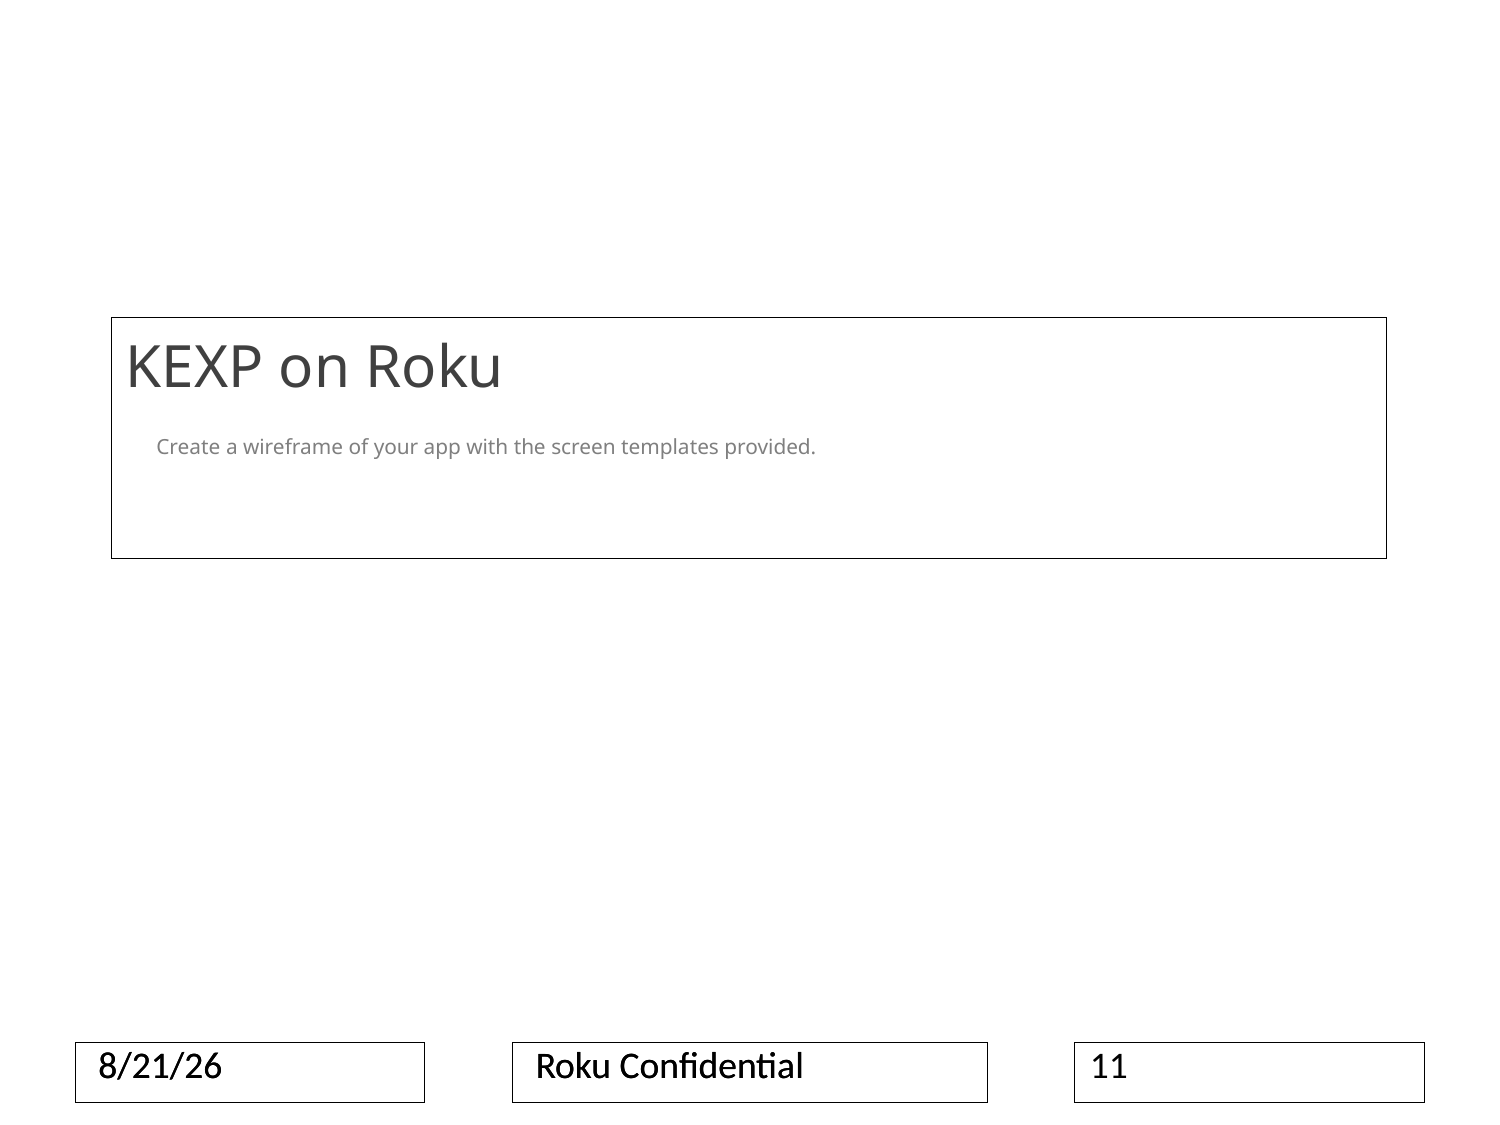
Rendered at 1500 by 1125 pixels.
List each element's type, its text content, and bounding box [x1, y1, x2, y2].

text_box KEXP on Roku [111, 317, 1387, 559]
text_box Create a wireframe of your app with the screen templates provided. [141, 424, 864, 487]
slide_number <number><number> [1074, 1042, 1425, 1103]
slide_number 1/11/10 [75, 1042, 425, 1103]
footer Roku Confidential [512, 1042, 988, 1103]
